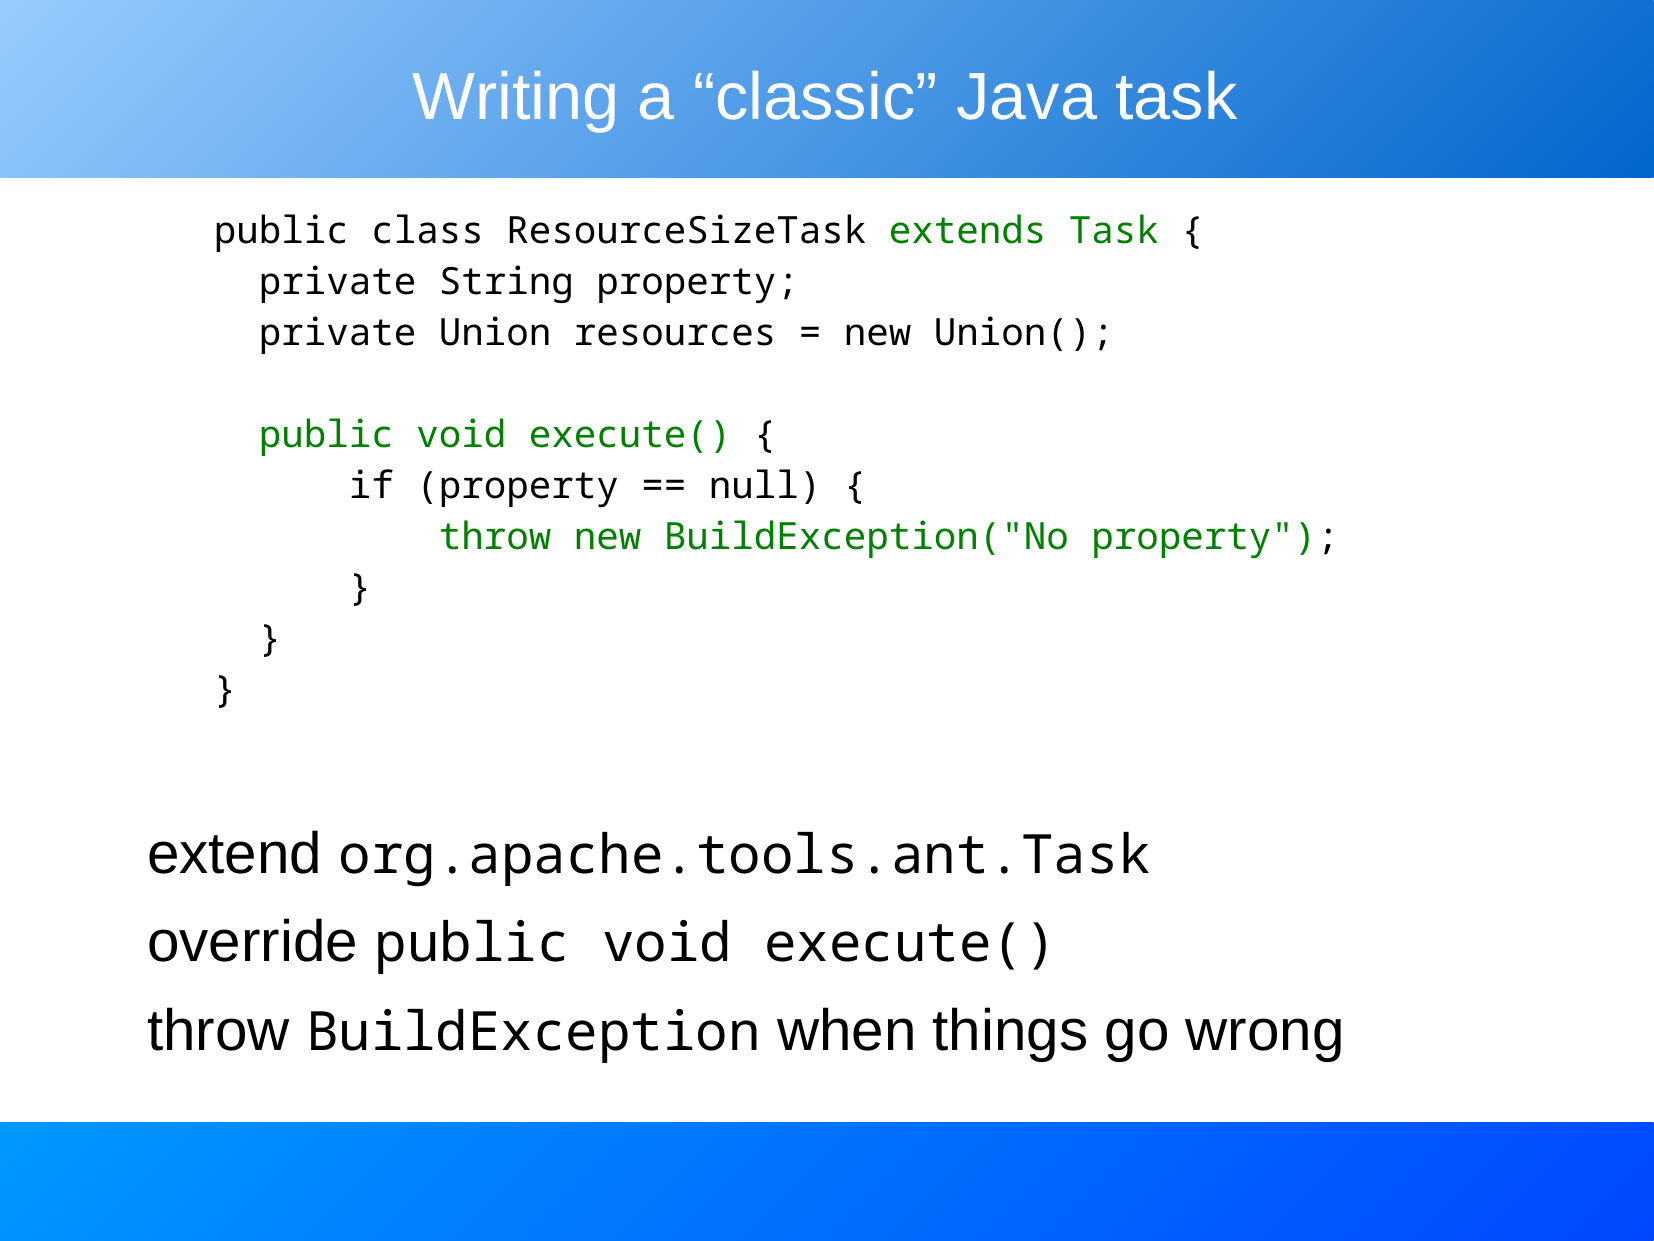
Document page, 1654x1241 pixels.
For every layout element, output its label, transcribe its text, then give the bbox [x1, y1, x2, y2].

text_box public class ResourceSizeTask extends Task { private String property; private Union resources = new Union(); public void execute() { if (property == null) { throw new BuildException("No property"); } } } [199, 270, 1354, 698]
title Writing a “classic” Java task [162, 59, 1489, 148]
list extend org.apache.tools.ant.Task override public void execute() throw BuildException when things go wrong [122, 815, 1507, 1040]
